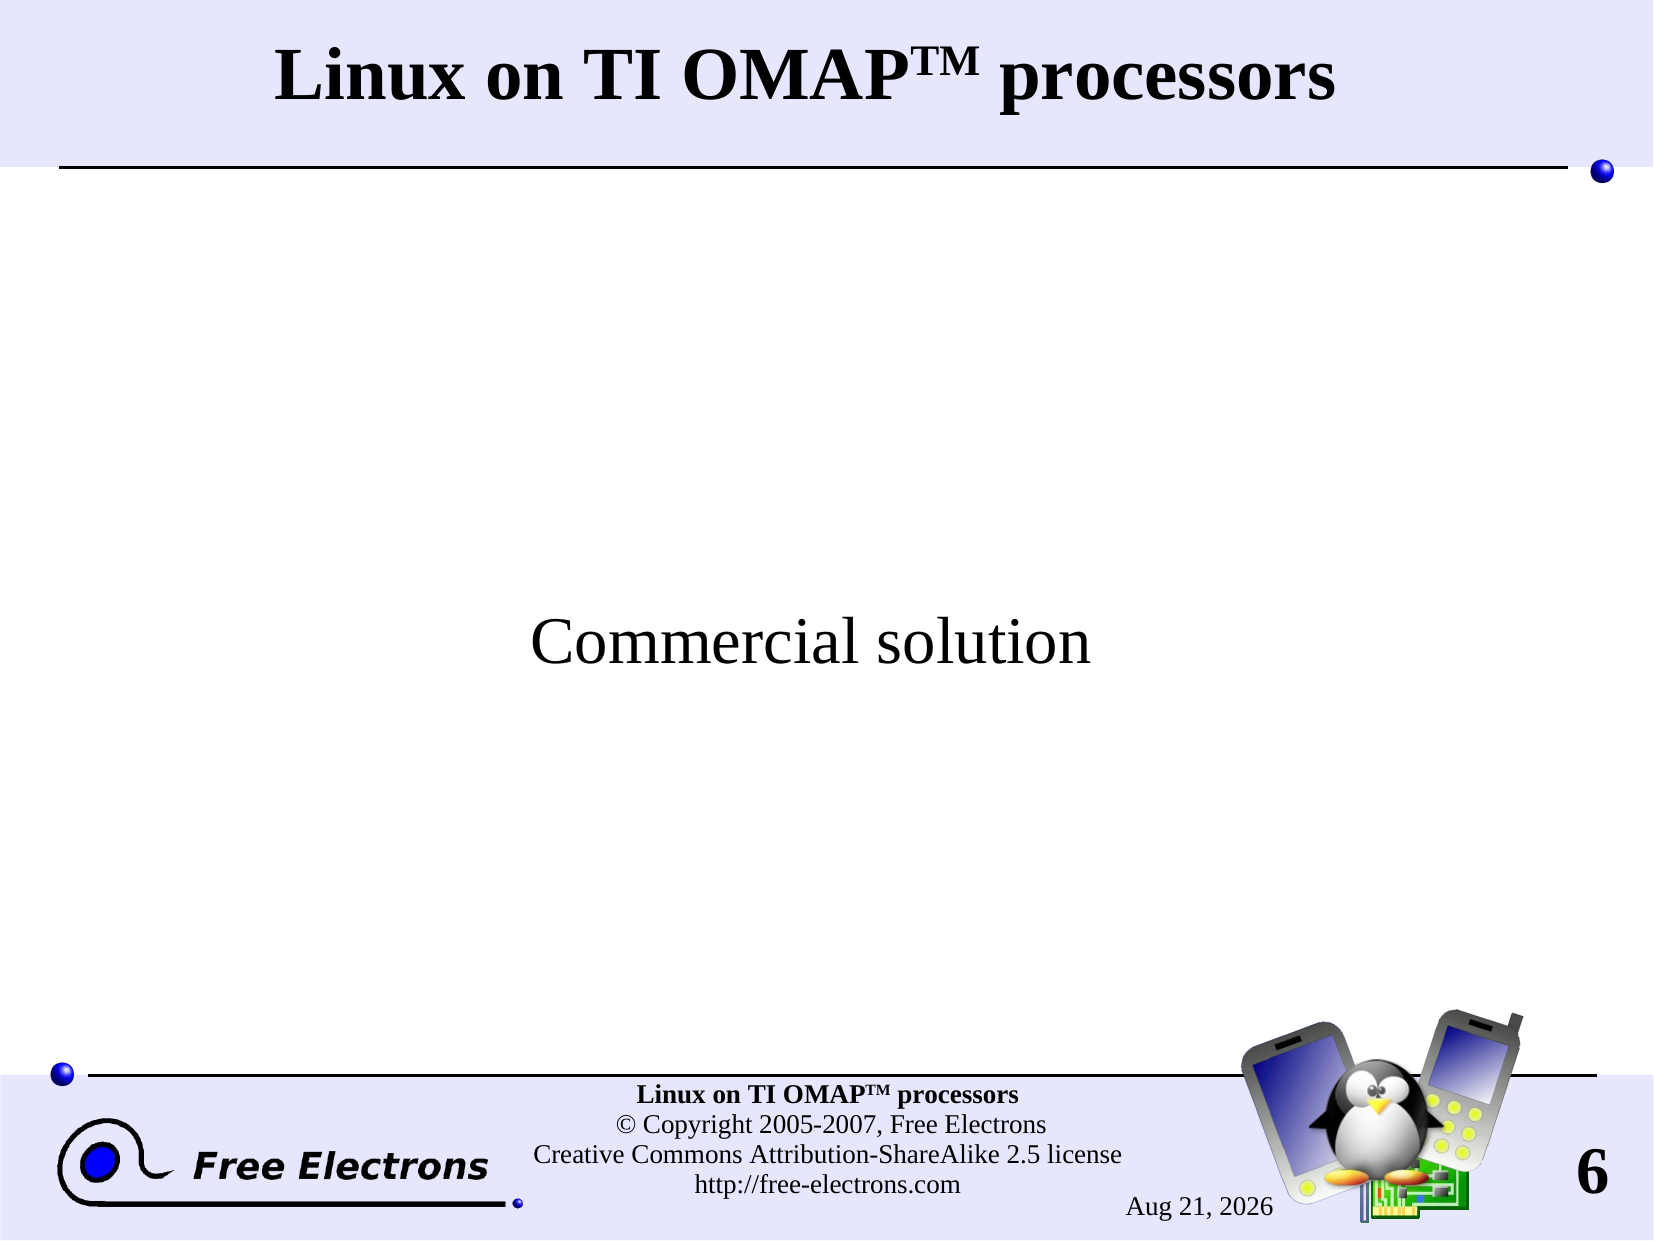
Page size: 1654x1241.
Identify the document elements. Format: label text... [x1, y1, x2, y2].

picture [1231, 1007, 1538, 1241]
picture [50, 1107, 527, 1216]
subtitle Commercial solution [105, 216, 1518, 1066]
title Linux on TI OMAPTM processors [60, 25, 1551, 125]
